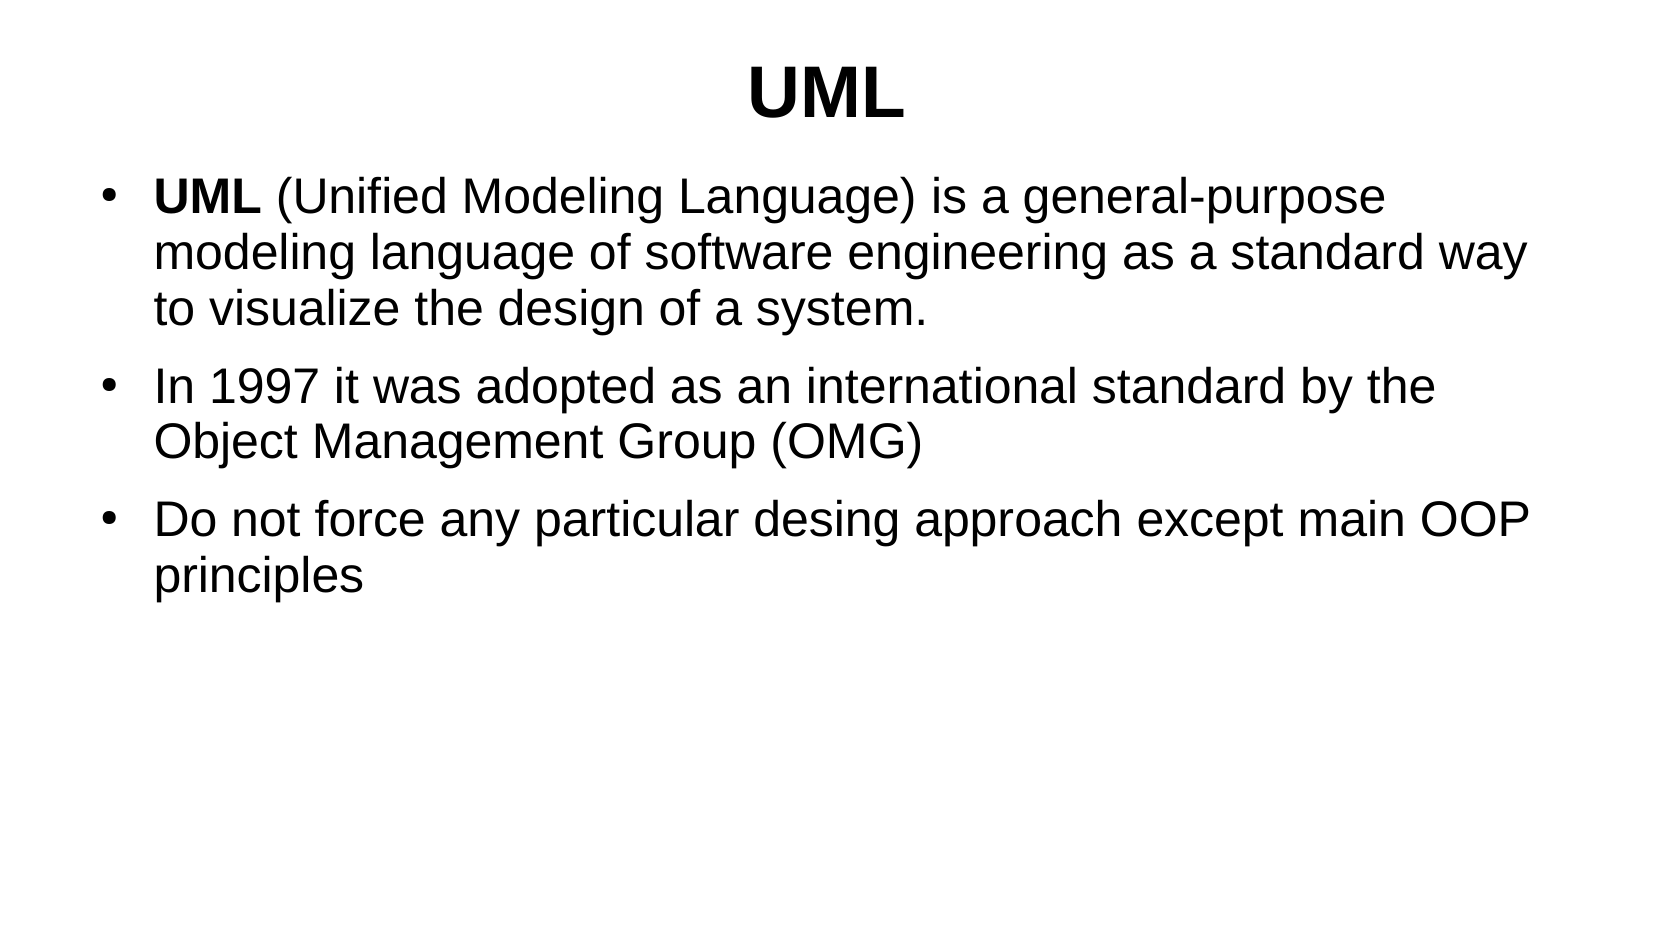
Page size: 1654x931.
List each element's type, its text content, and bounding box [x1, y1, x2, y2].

list UML (Unified Modeling Language) is a general-purpose modeling language of software engineering as a standard way to visualize the design of a system. In 1997 it was adopted as an international standard by the Object Management Group (OMG) Do not force any particular desing approach except main OOP principles [82, 168, 1538, 889]
title UML [82, 37, 1571, 147]
